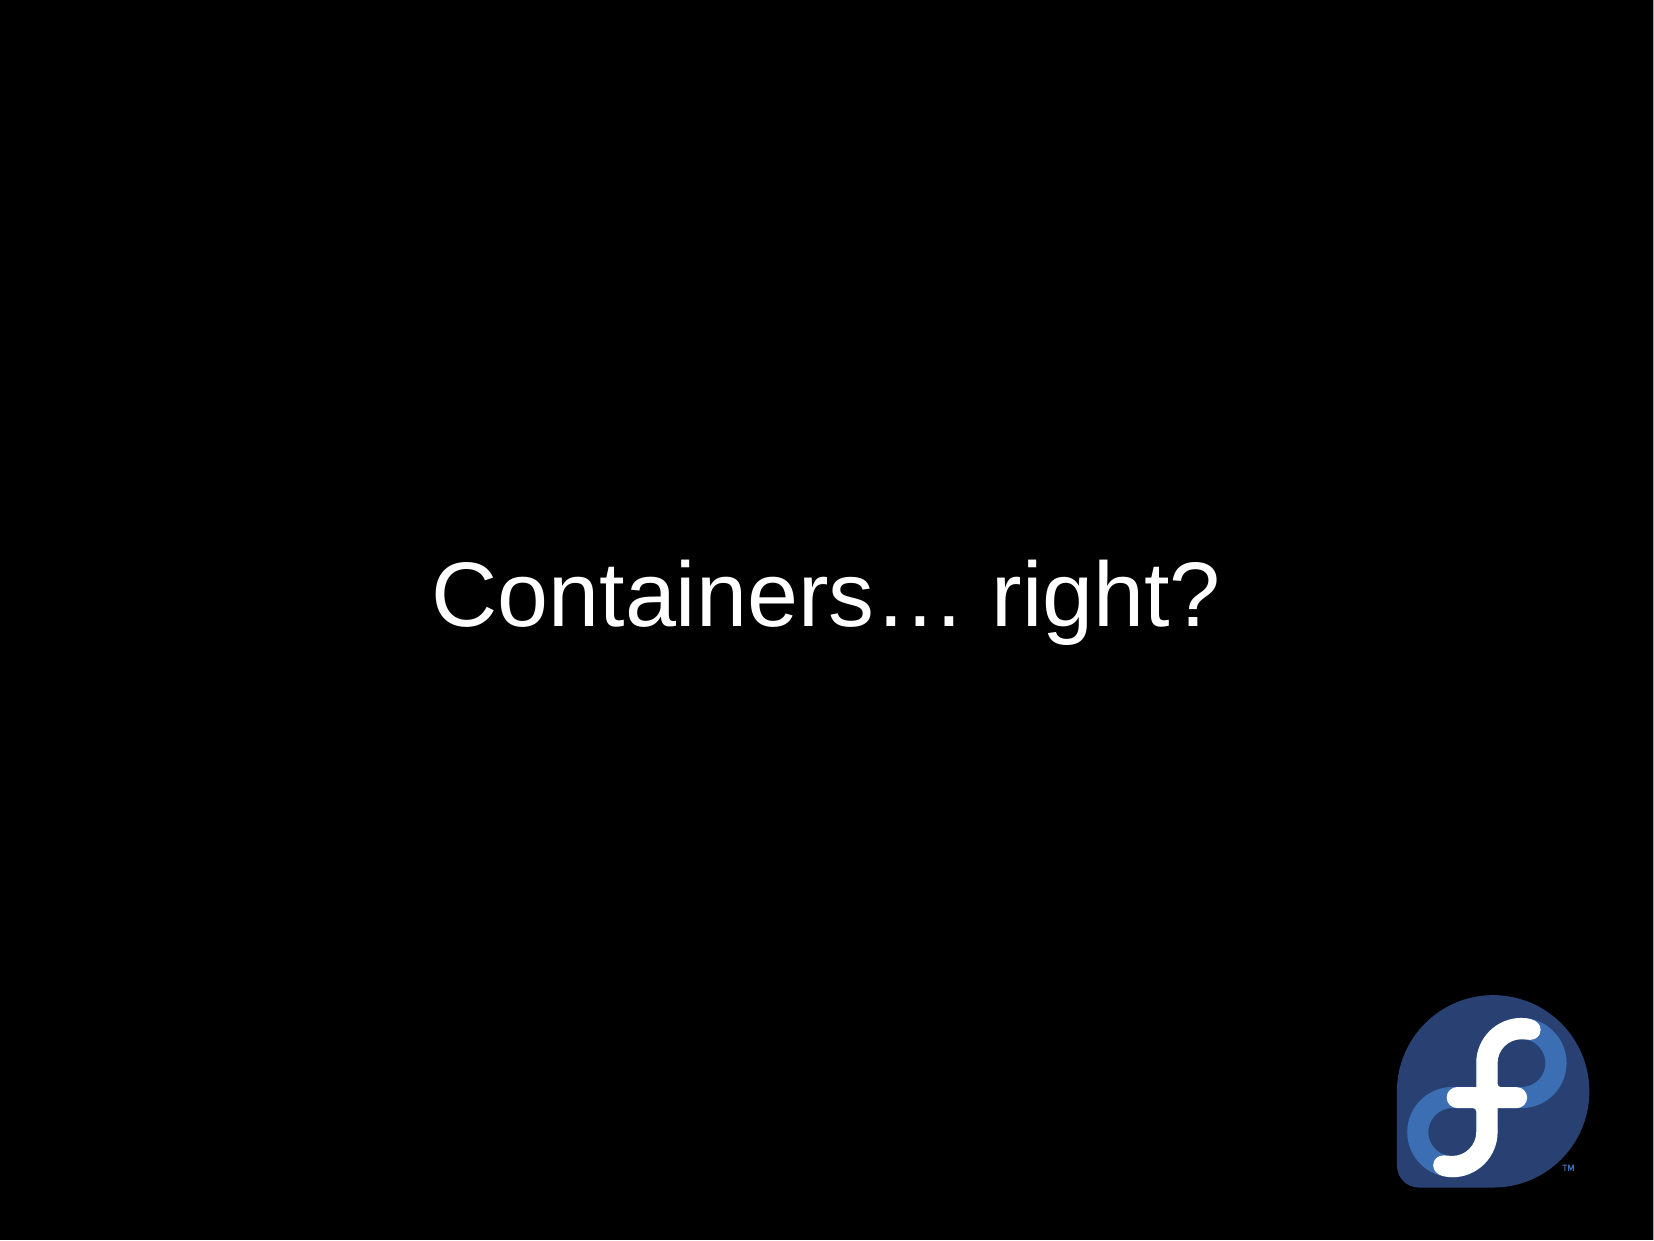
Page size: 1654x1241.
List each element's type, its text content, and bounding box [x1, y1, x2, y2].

title Containers… right? [82, 180, 1571, 1010]
picture [1396, 994, 1591, 1189]
